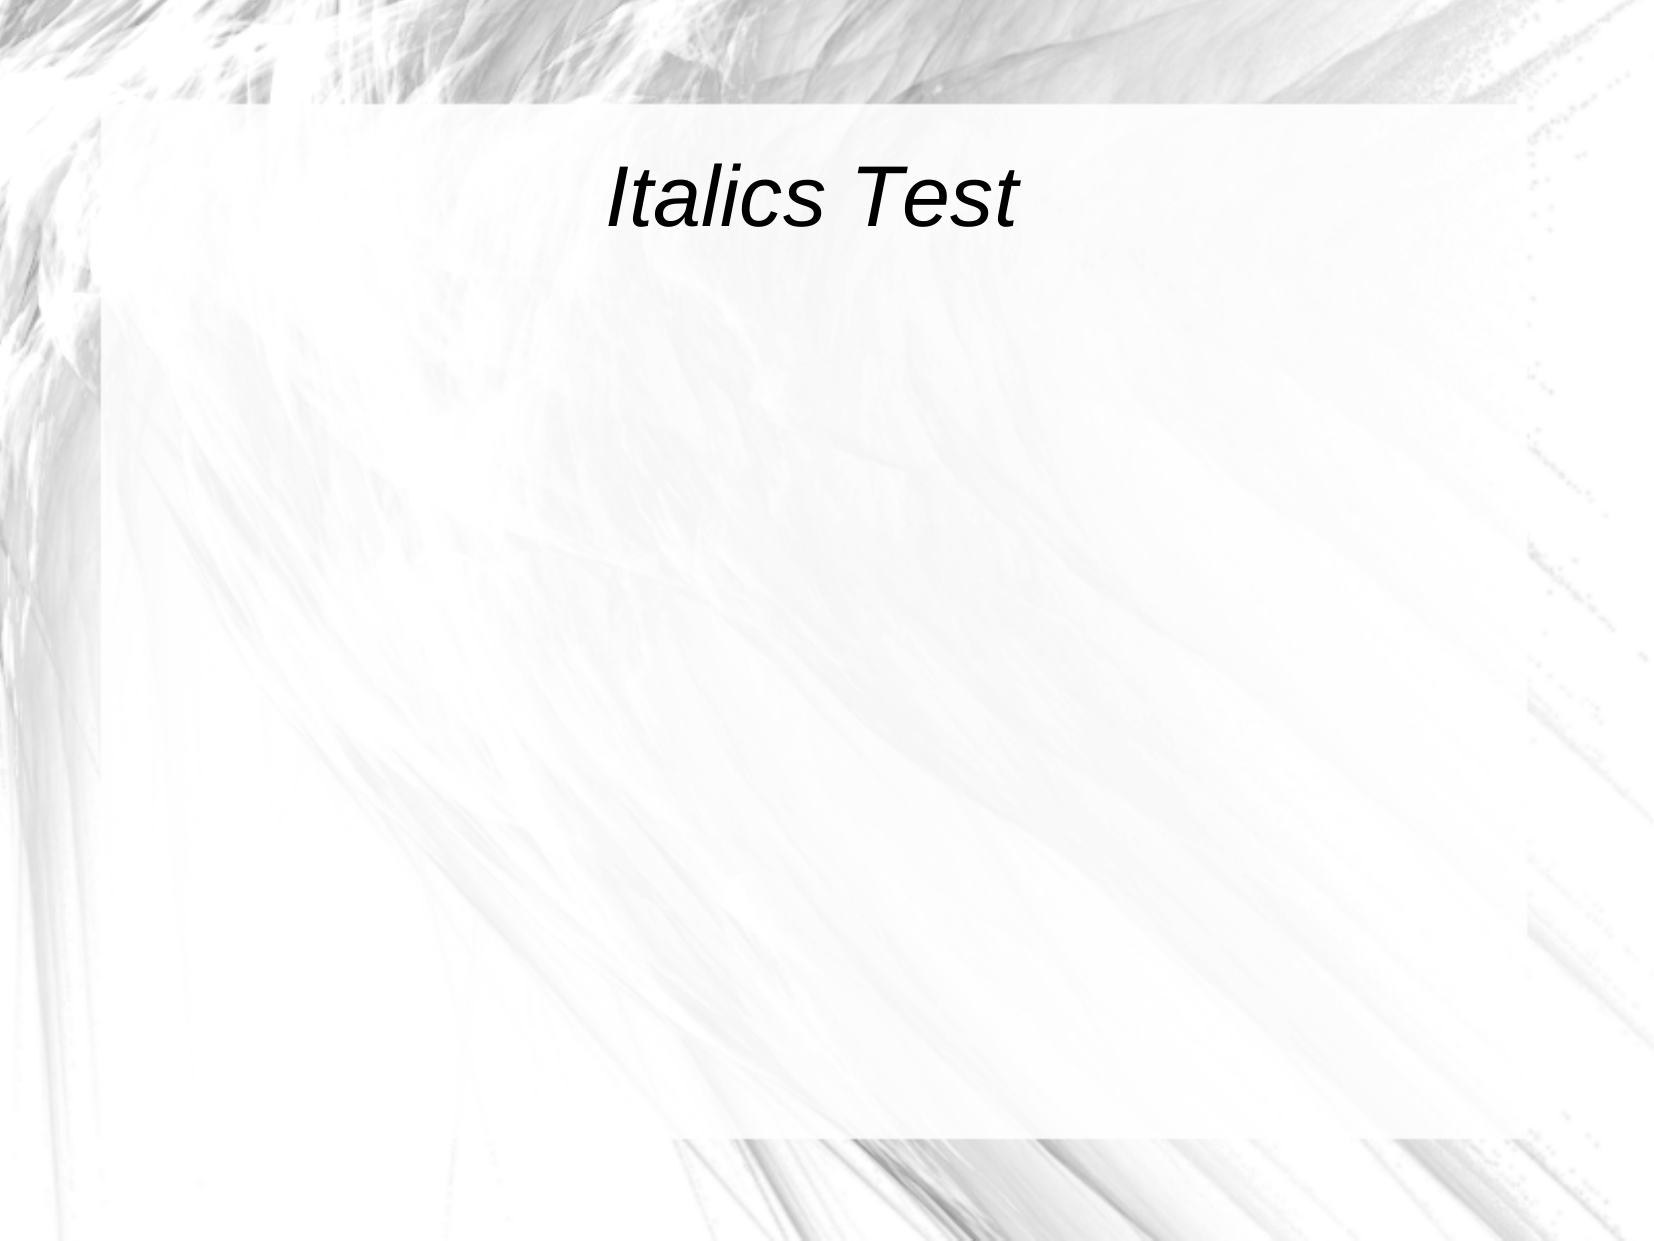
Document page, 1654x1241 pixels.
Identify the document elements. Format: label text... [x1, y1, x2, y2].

title Italics Test [118, 112, 1506, 281]
picture [0, 0, 1654, 1241]
